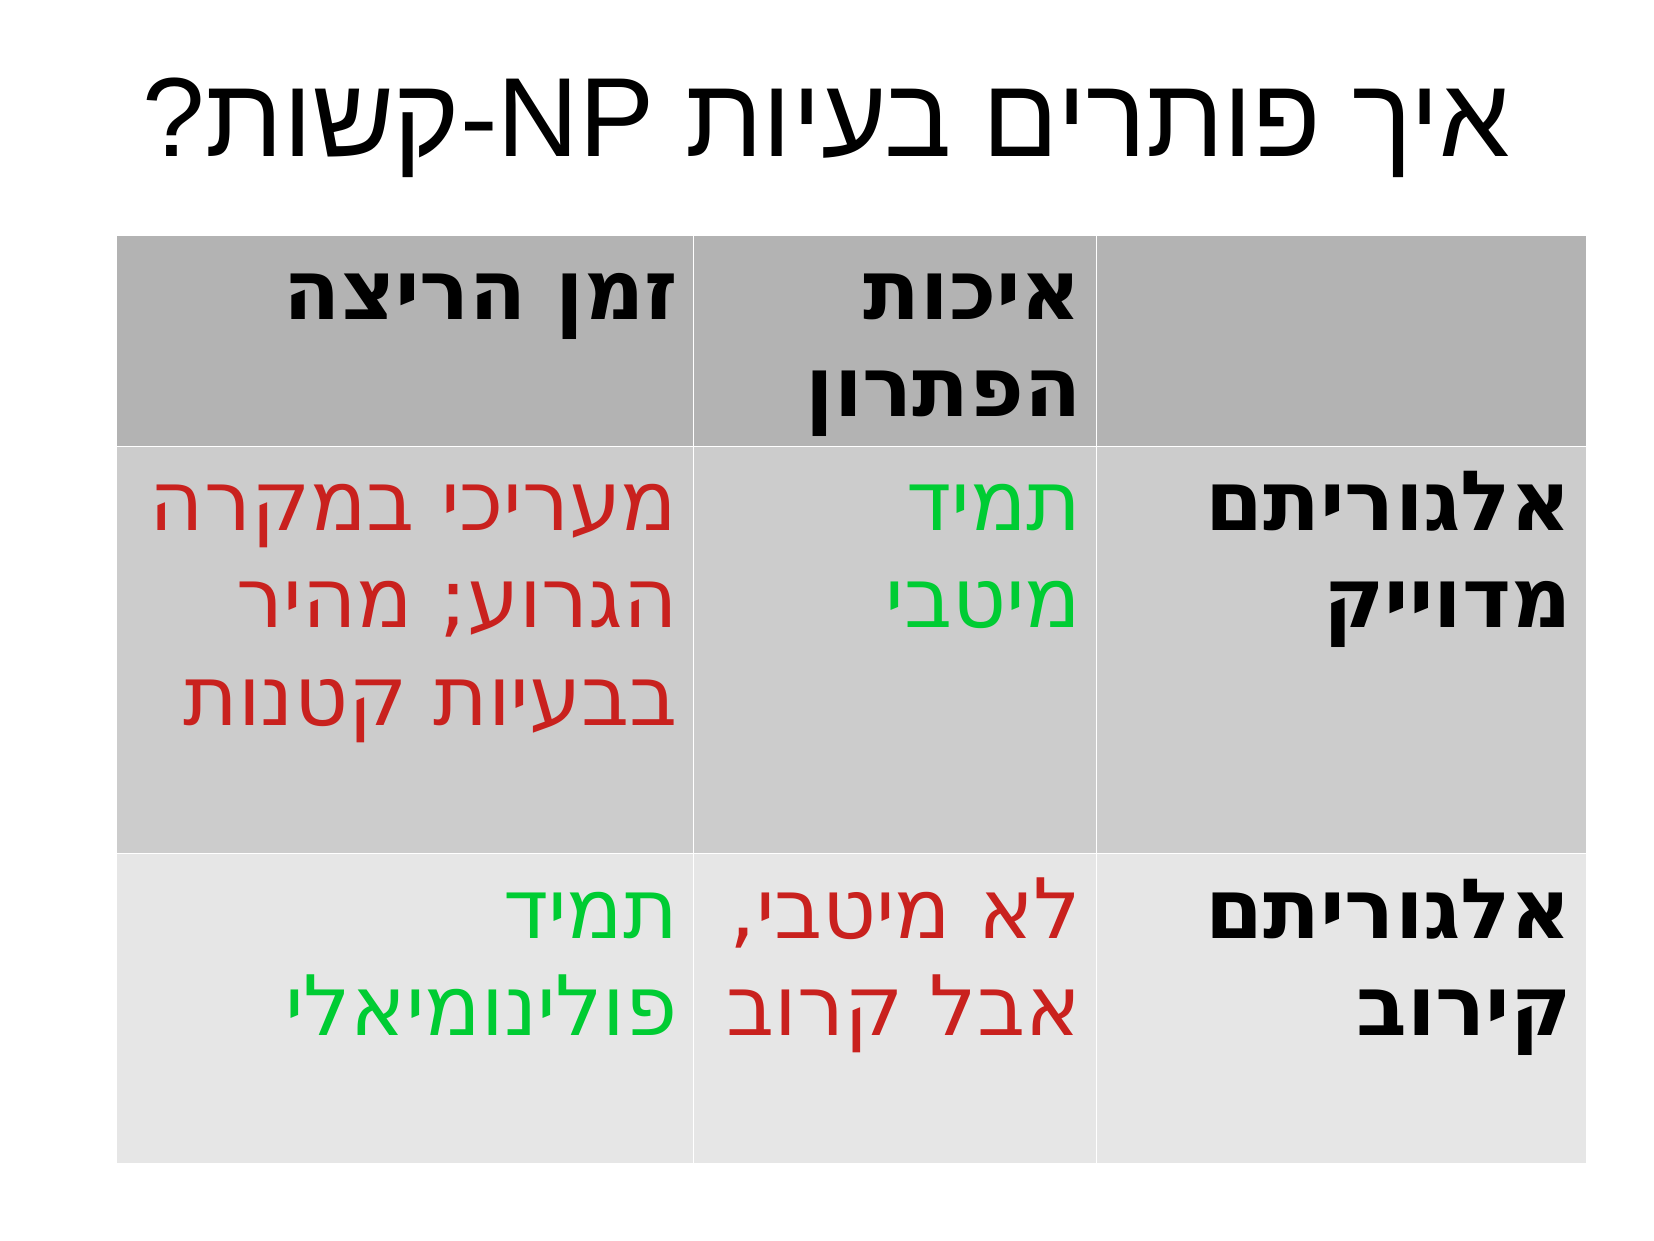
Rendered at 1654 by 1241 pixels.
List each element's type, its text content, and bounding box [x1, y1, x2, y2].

table_cell תמיד מיטבי [694, 447, 1096, 853]
table_cell לא מיטבי, אבל קרוב [694, 854, 1096, 1163]
title איך פותרים בעיות NP-קשות? [0, 54, 1654, 181]
table_header זמן הריצה [117, 236, 693, 446]
table_cell תמיד פולינומיאלי [117, 854, 693, 1163]
table_cell אלגוריתם מדוייק [1097, 447, 1586, 853]
table_cell אלגוריתם קירוב [1097, 854, 1586, 1163]
table_cell מעריכי במקרה הגרוע; מהיר בבעיות קטנות [117, 447, 693, 853]
table_header [1097, 236, 1586, 446]
table_header איכות הפתרון [694, 236, 1096, 446]
